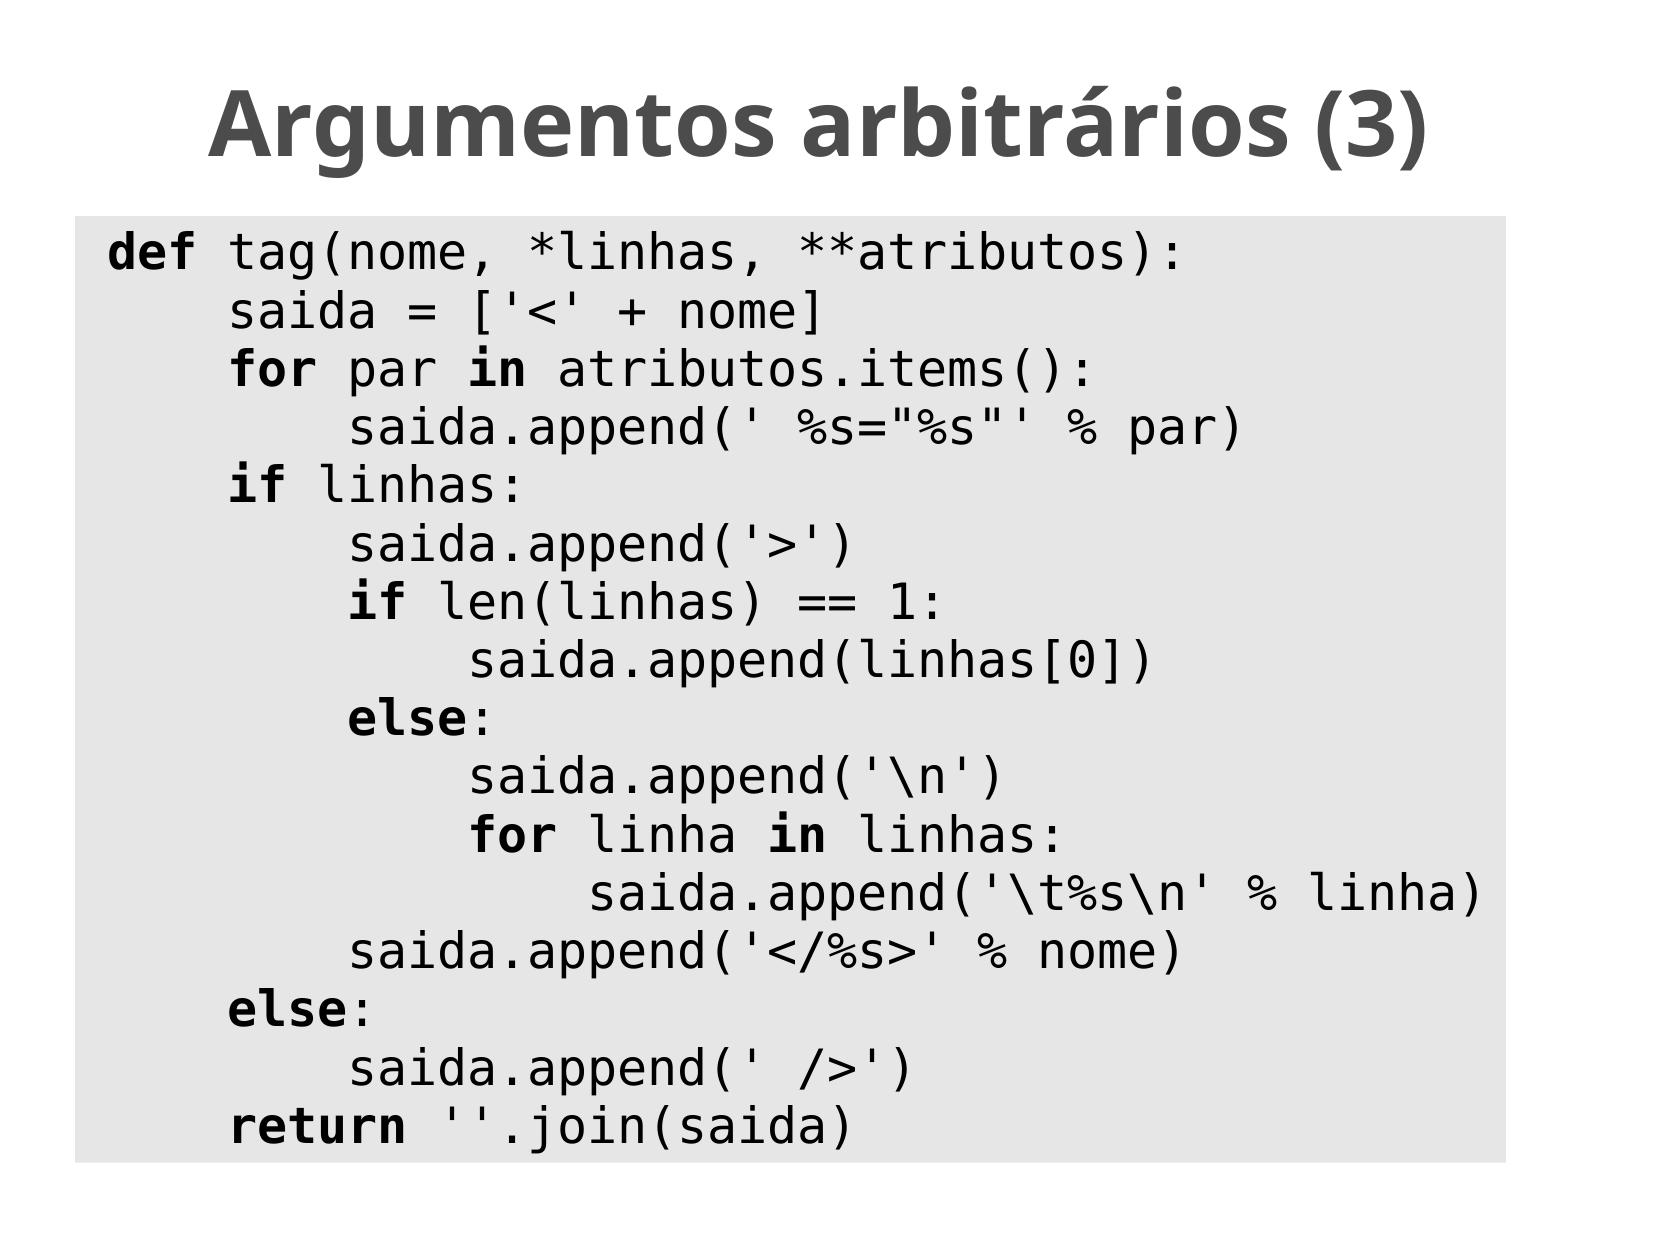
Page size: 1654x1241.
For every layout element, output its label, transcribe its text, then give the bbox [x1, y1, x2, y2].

title Argumentos arbitrários (3) [75, 17, 1564, 226]
text_box [0, 1006, 1654, 1241]
text_box def tag(nome, *linhas, **atributos): saida = ['<' + nome] for par in atributos.items(): saida.append(' %s="%s"' % par) if linhas: saida.append('>') if len(linhas) == 1: saida.append(linhas[0]) else: saida.append('\n') for linha in linhas: saida.append('\t%s\n' % linha) saida.append('</%s>' % nome) else: saida.append(' />') return ''.join(saida) [75, 216, 1506, 1163]
